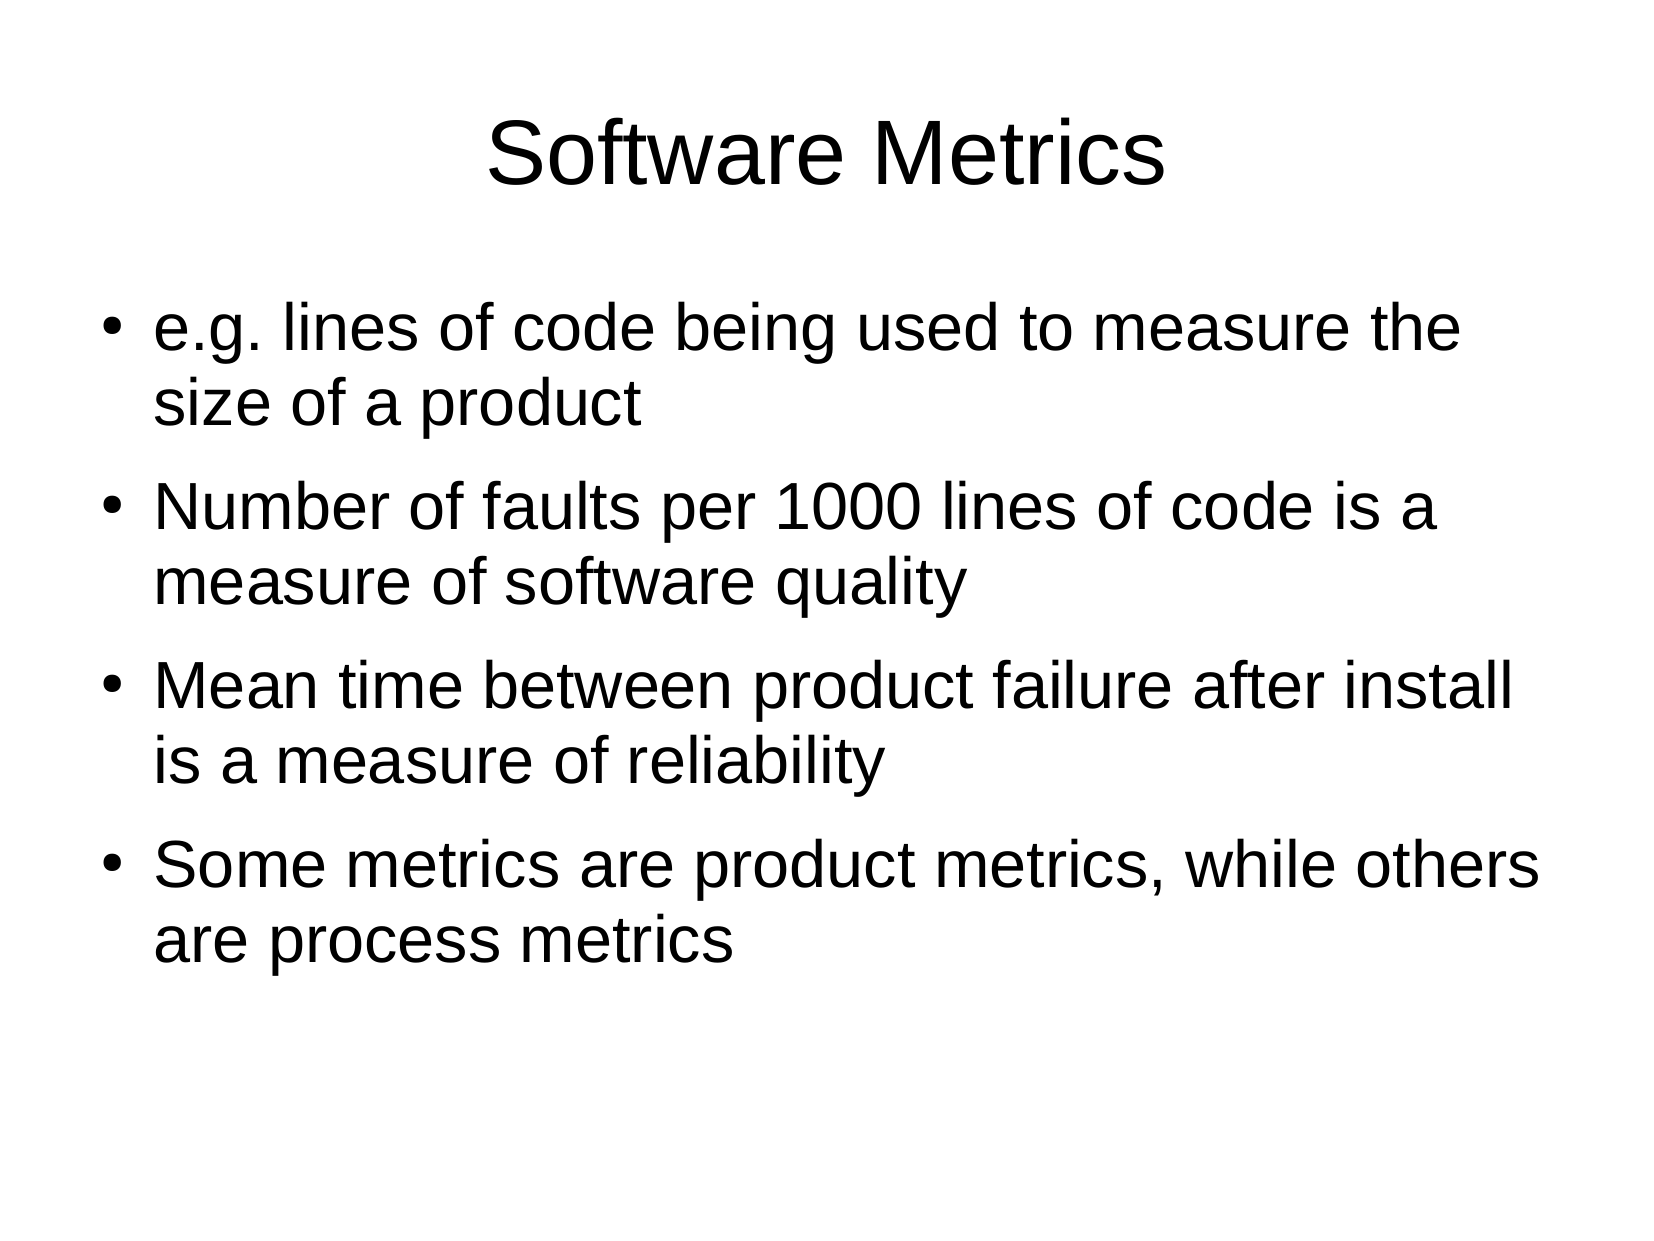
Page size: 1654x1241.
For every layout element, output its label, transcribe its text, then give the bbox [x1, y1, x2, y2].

title Software Metrics [82, 49, 1571, 257]
list e.g. lines of code being used to measure the size of a product Number of faults per 1000 lines of code is a measure of software quality Mean time between product failure after install is a measure of reliability Some metrics are product metrics, while others are process metrics [82, 290, 1571, 1010]
